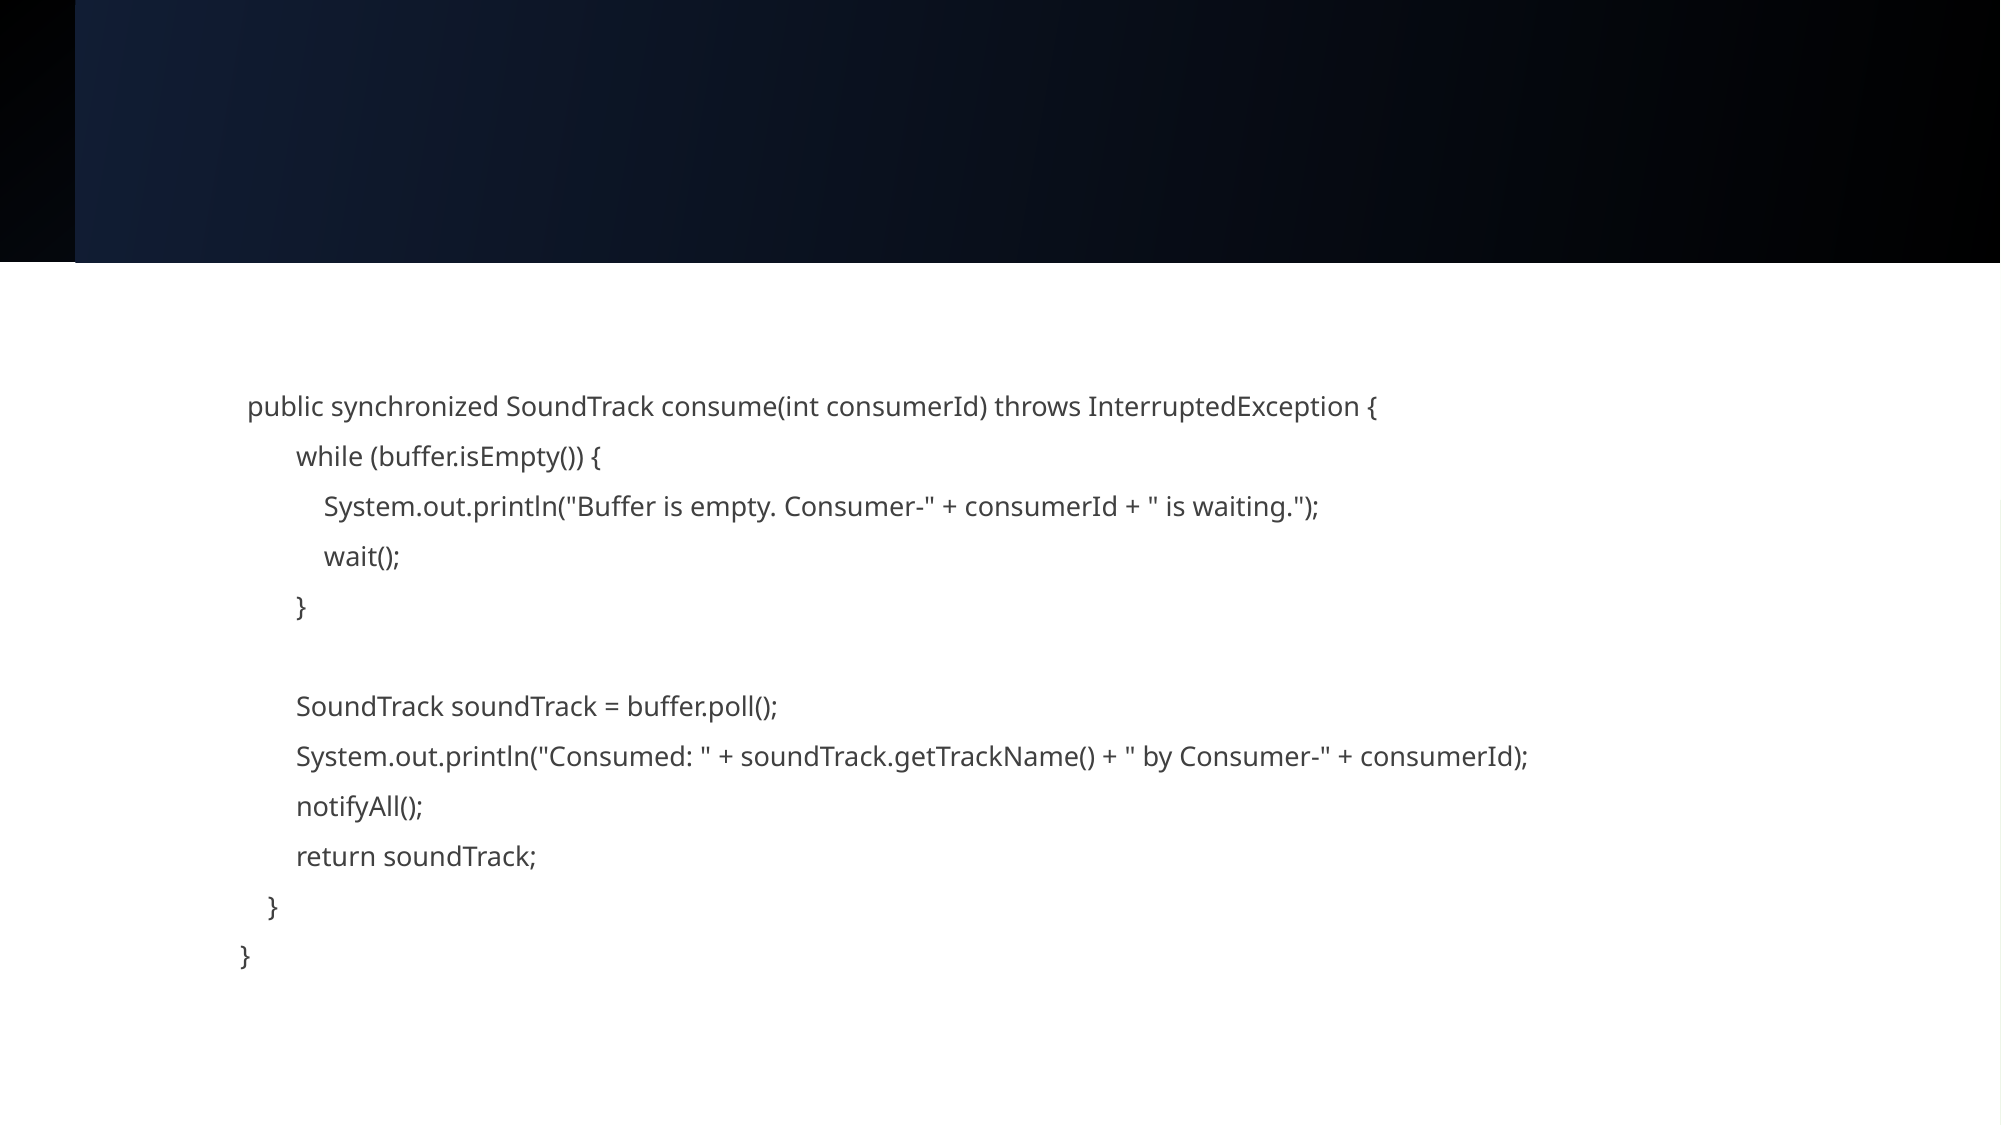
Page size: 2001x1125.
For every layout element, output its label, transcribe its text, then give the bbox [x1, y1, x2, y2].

list public synchronized SoundTrack consume(int consumerId) throws InterruptedException { while (buffer.isEmpty()) { System.out.println("Buffer is empty. Consumer-" + consumerId + " is waiting."); wait(); } SoundTrack soundTrack = buffer.poll(); System.out.println("Consumed: " + soundTrack.getTrackName() + " by Consumer-" + consumerId); notifyAll(); return soundTrack; } } [225, 380, 1821, 985]
text_box [0, 0, 2000, 1125]
